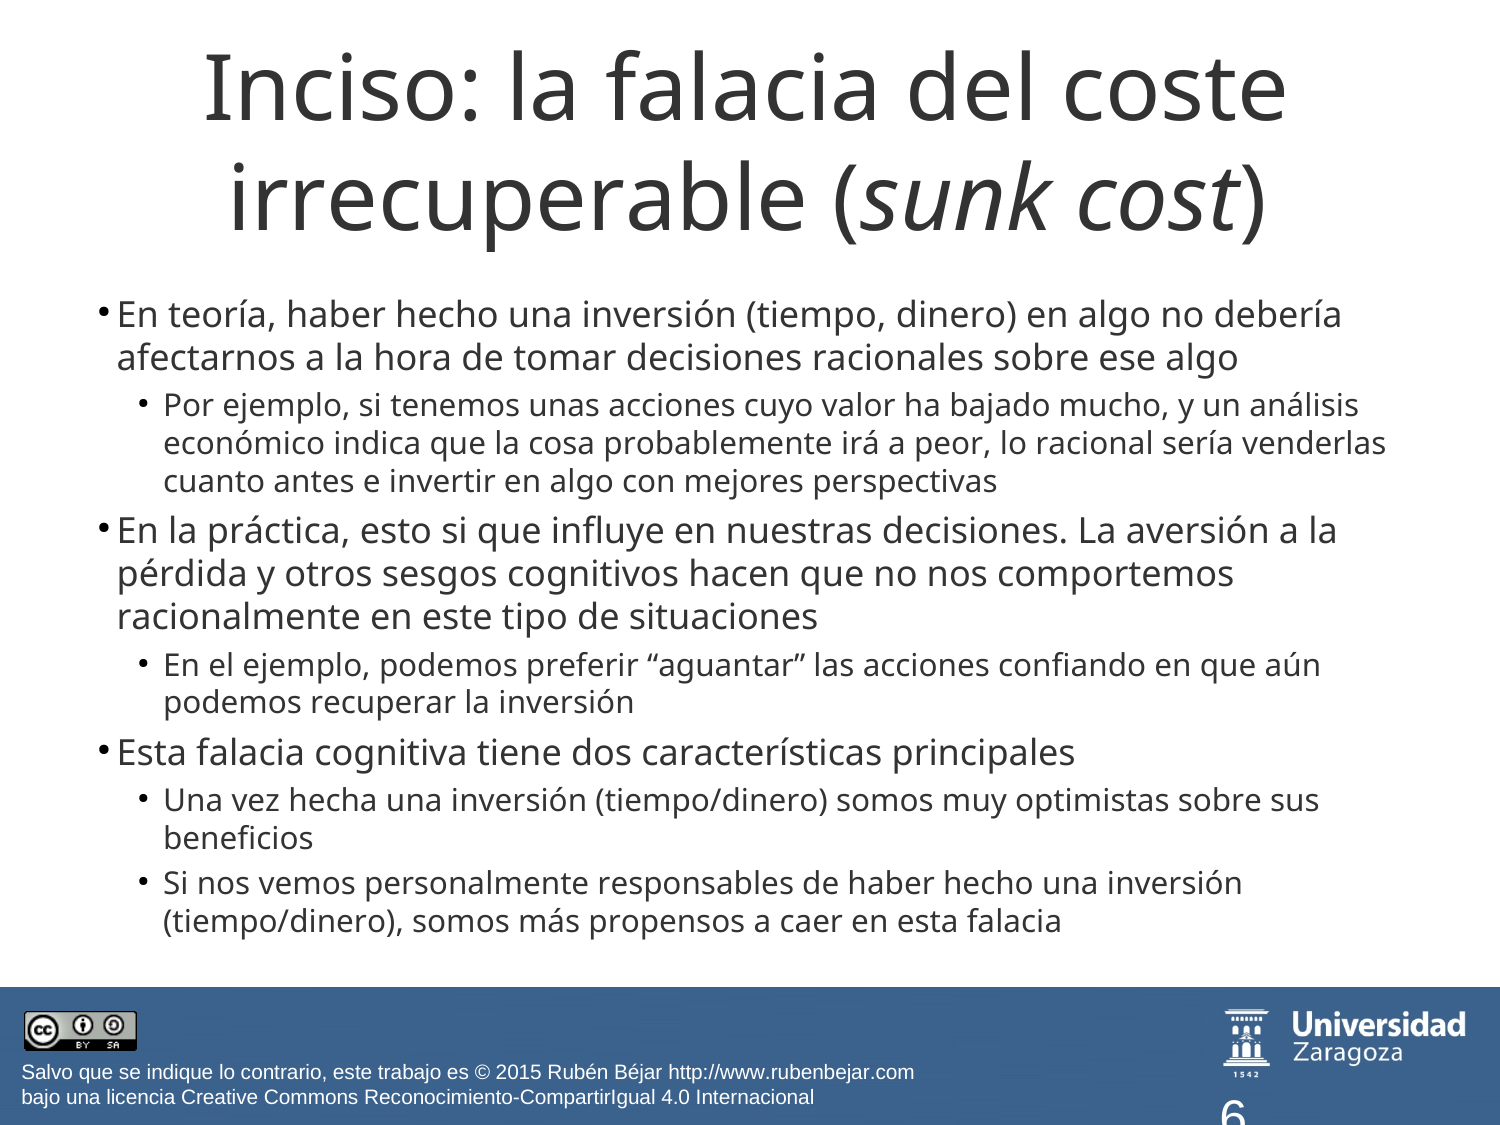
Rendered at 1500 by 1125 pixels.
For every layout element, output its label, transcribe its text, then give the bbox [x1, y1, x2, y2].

title Inciso: la falacia del coste irrecuperable (sunk cost) [74, 21, 1420, 257]
picture [1226, 1116, 1240, 1125]
list En teoría, haber hecho una inversión (tiempo, dinero) en algo no debería afectarnos a la hora de tomar decisiones racionales sobre ese algo Por ejemplo, si tenemos unas acciones cuyo valor ha bajado mucho, y un análisis económico indica que la cosa probablemente irá a peor, lo racional sería venderlas cuanto antes e invertir en algo con mejores perspectivas En la práctica, esto si que influye en nuestras decisiones. La aversión a la pérdida y otros sesgos cognitivos hacen que no nos comportemos racionalmente en este tipo de situaciones En el ejemplo, podemos preferir “aguantar” las acciones confiando en que aún podemos recuperar la inversión Esta falacia cognitiva tiene dos características principales Una vez hecha una inversión (tiempo/dinero) somos muy optimistas sobre sus beneficios Si nos vemos personalmente responsables de haber hecho una inversión (tiempo/dinero), somos más propensos a caer en esta falacia [82, 283, 1418, 957]
picture [0, 987, 1500, 1125]
